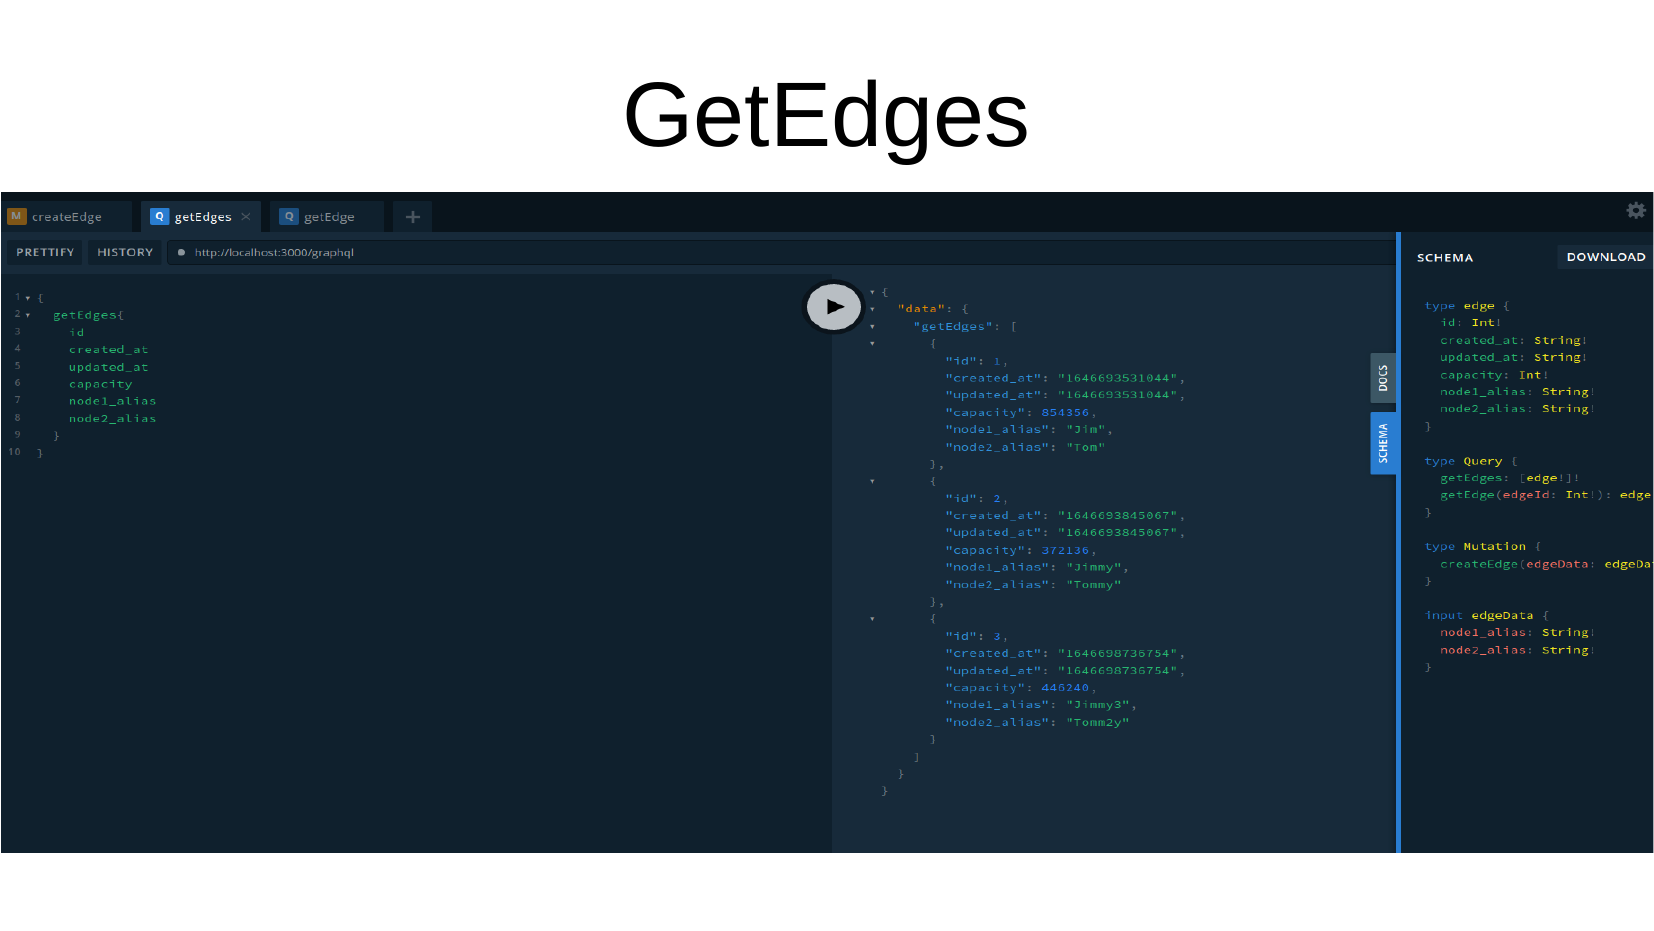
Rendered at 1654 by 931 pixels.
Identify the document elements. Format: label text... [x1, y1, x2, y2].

title GetEdges [82, 37, 1571, 192]
picture [1, 192, 1654, 853]
